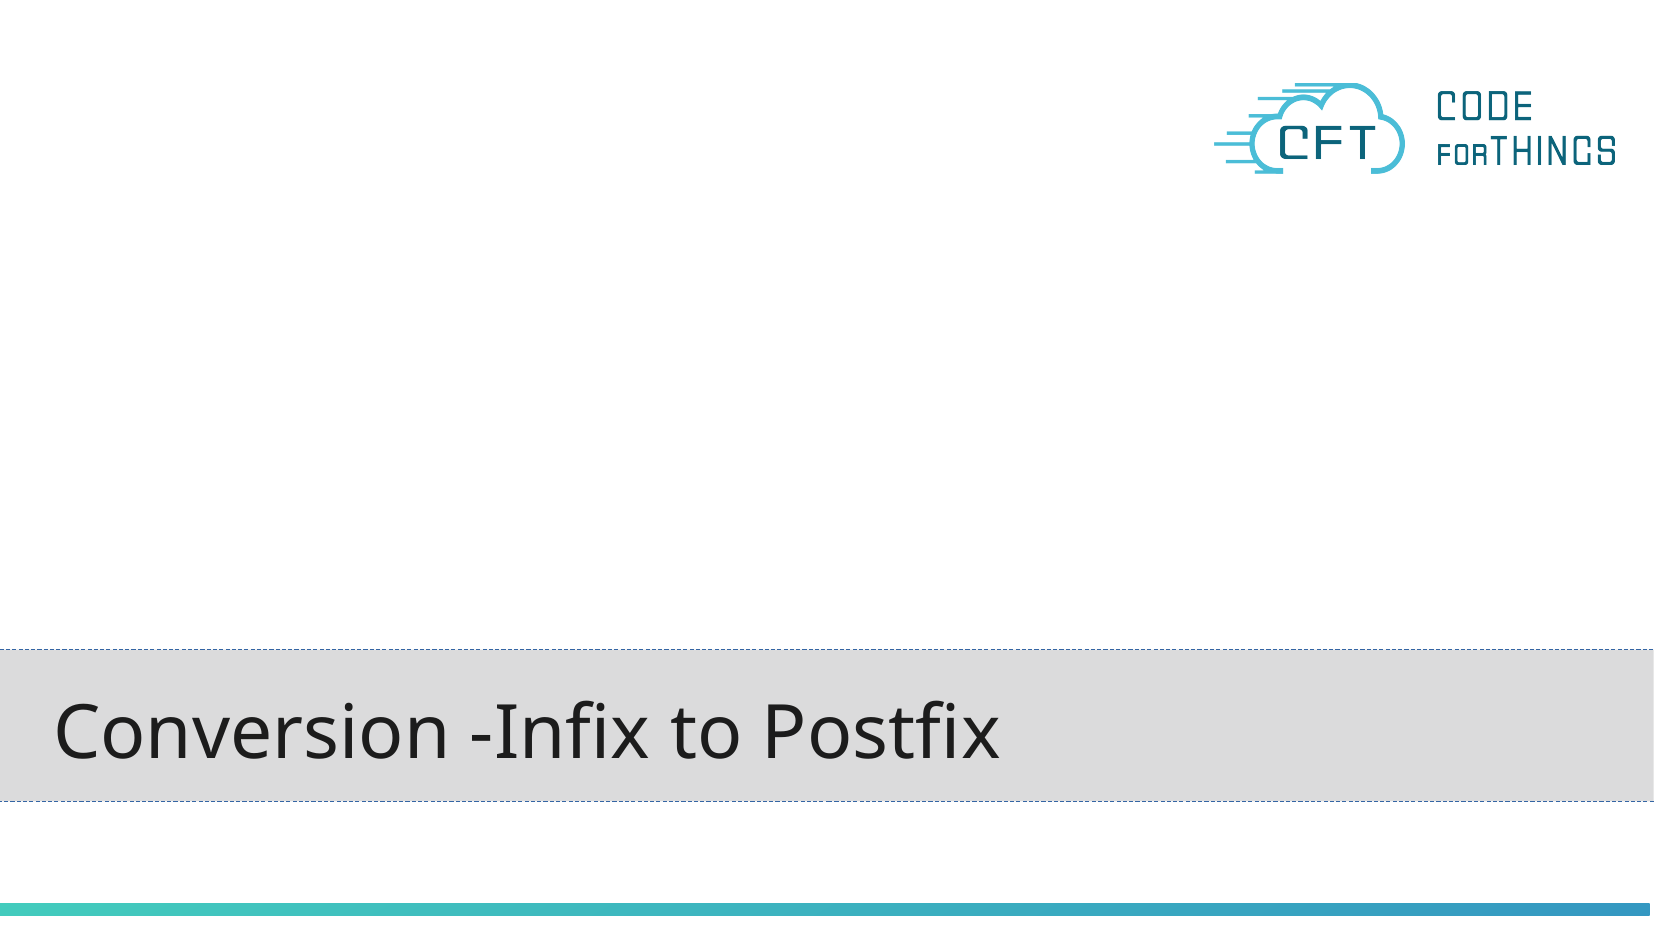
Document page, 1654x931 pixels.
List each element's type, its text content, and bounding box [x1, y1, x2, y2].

picture [1214, 83, 1615, 174]
title Conversion -Infix to Postfix [53, 626, 1642, 832]
